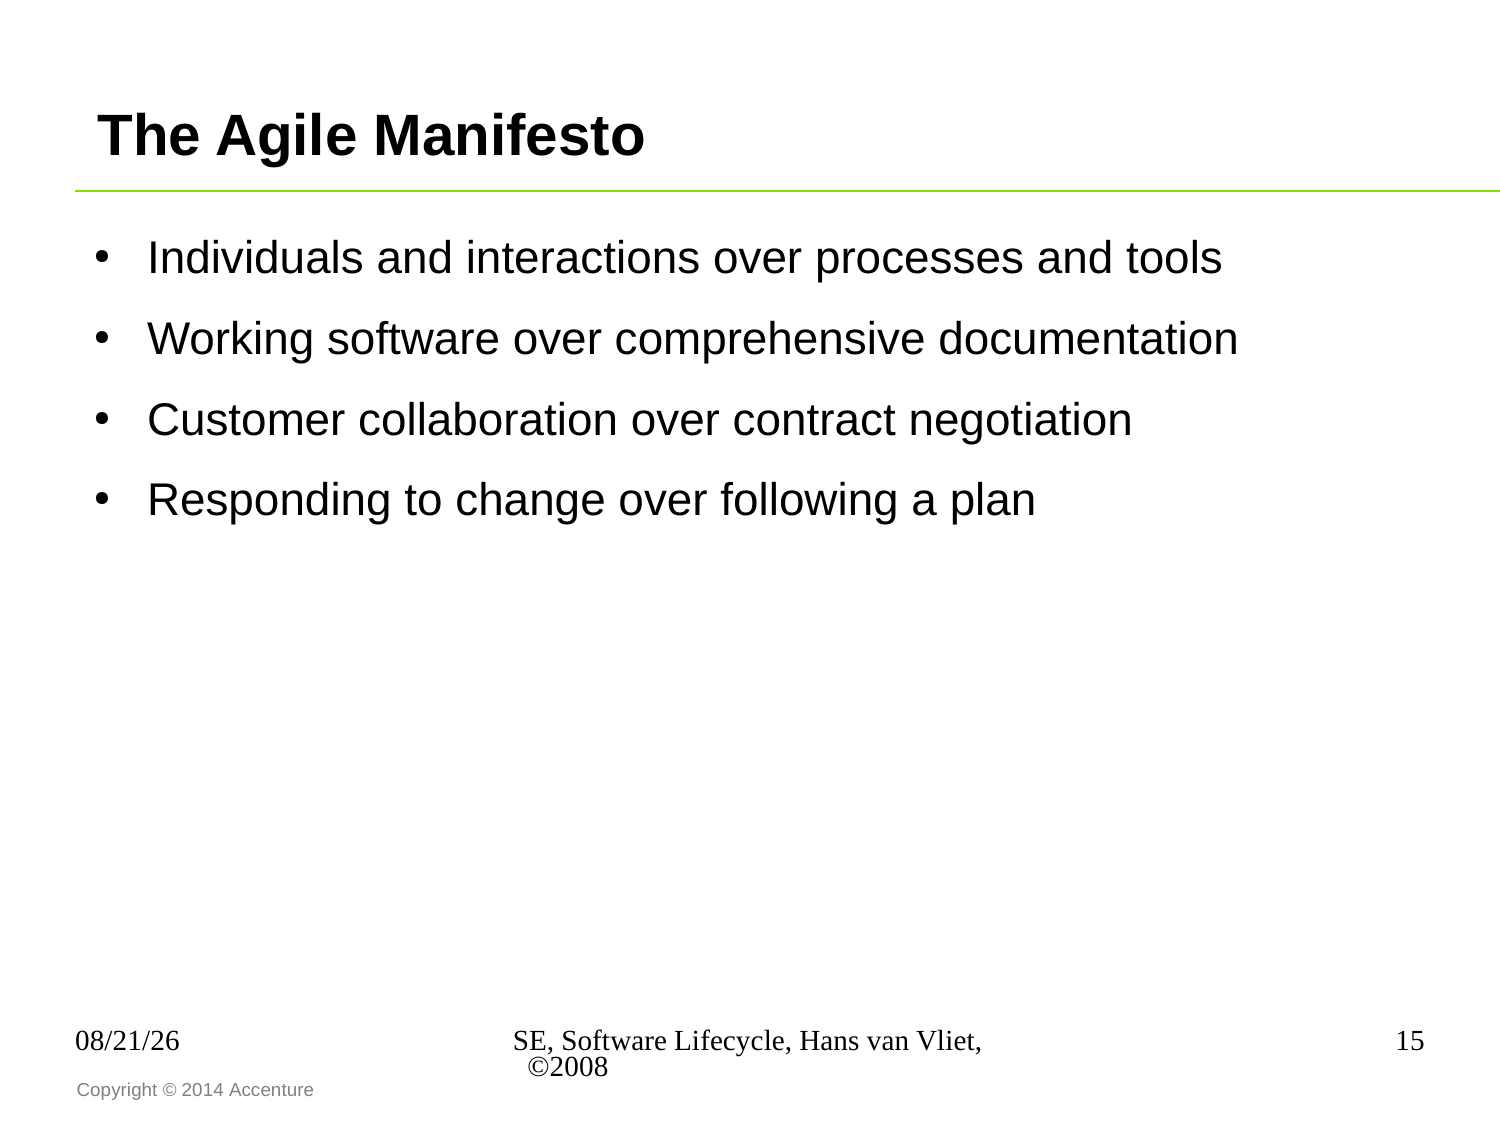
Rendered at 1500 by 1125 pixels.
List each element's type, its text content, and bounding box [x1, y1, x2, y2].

title The Agile Manifesto [62, 70, 1489, 200]
list Individuals and interactions over processes and tools Working software over comprehensive documentation Customer collaboration over contract negotiation Responding to change over following a plan [76, 231, 1427, 1057]
